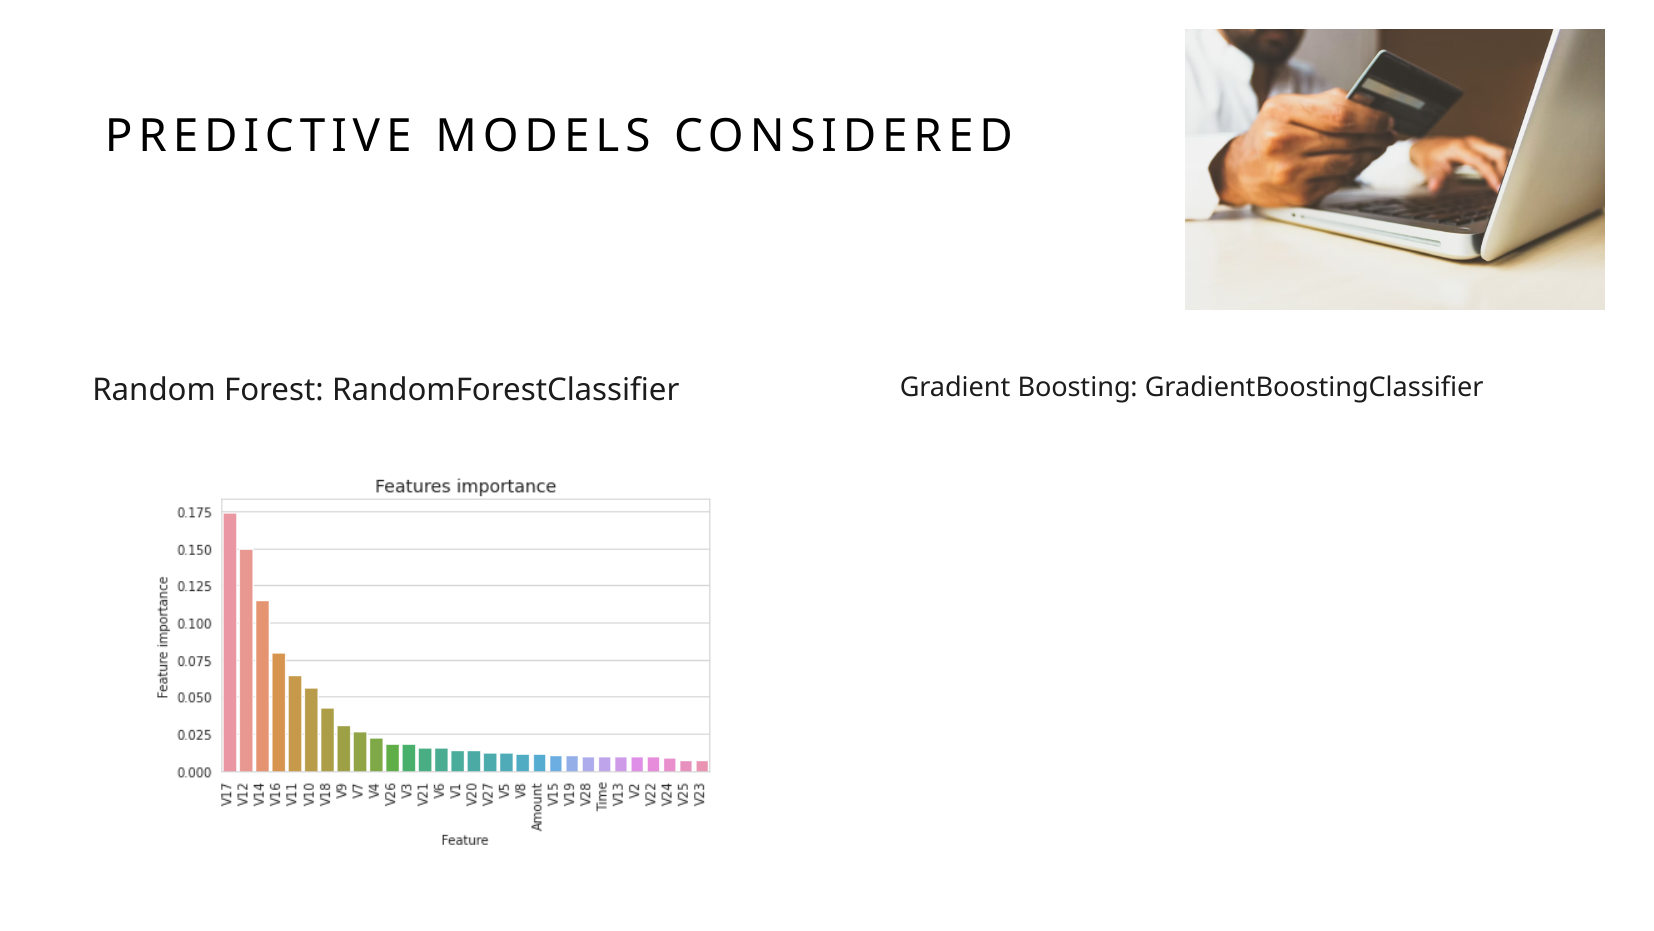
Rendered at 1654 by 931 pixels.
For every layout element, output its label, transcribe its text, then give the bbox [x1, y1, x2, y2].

picture [1185, 29, 1605, 310]
text_box Gradient Boosting: GradientBoostingClassifier [885, 360, 1531, 451]
text_box Predictive Models considered [90, 94, 1231, 181]
text_box Random Forest: RandomForestClassifier [77, 360, 738, 451]
picture [150, 470, 718, 856]
